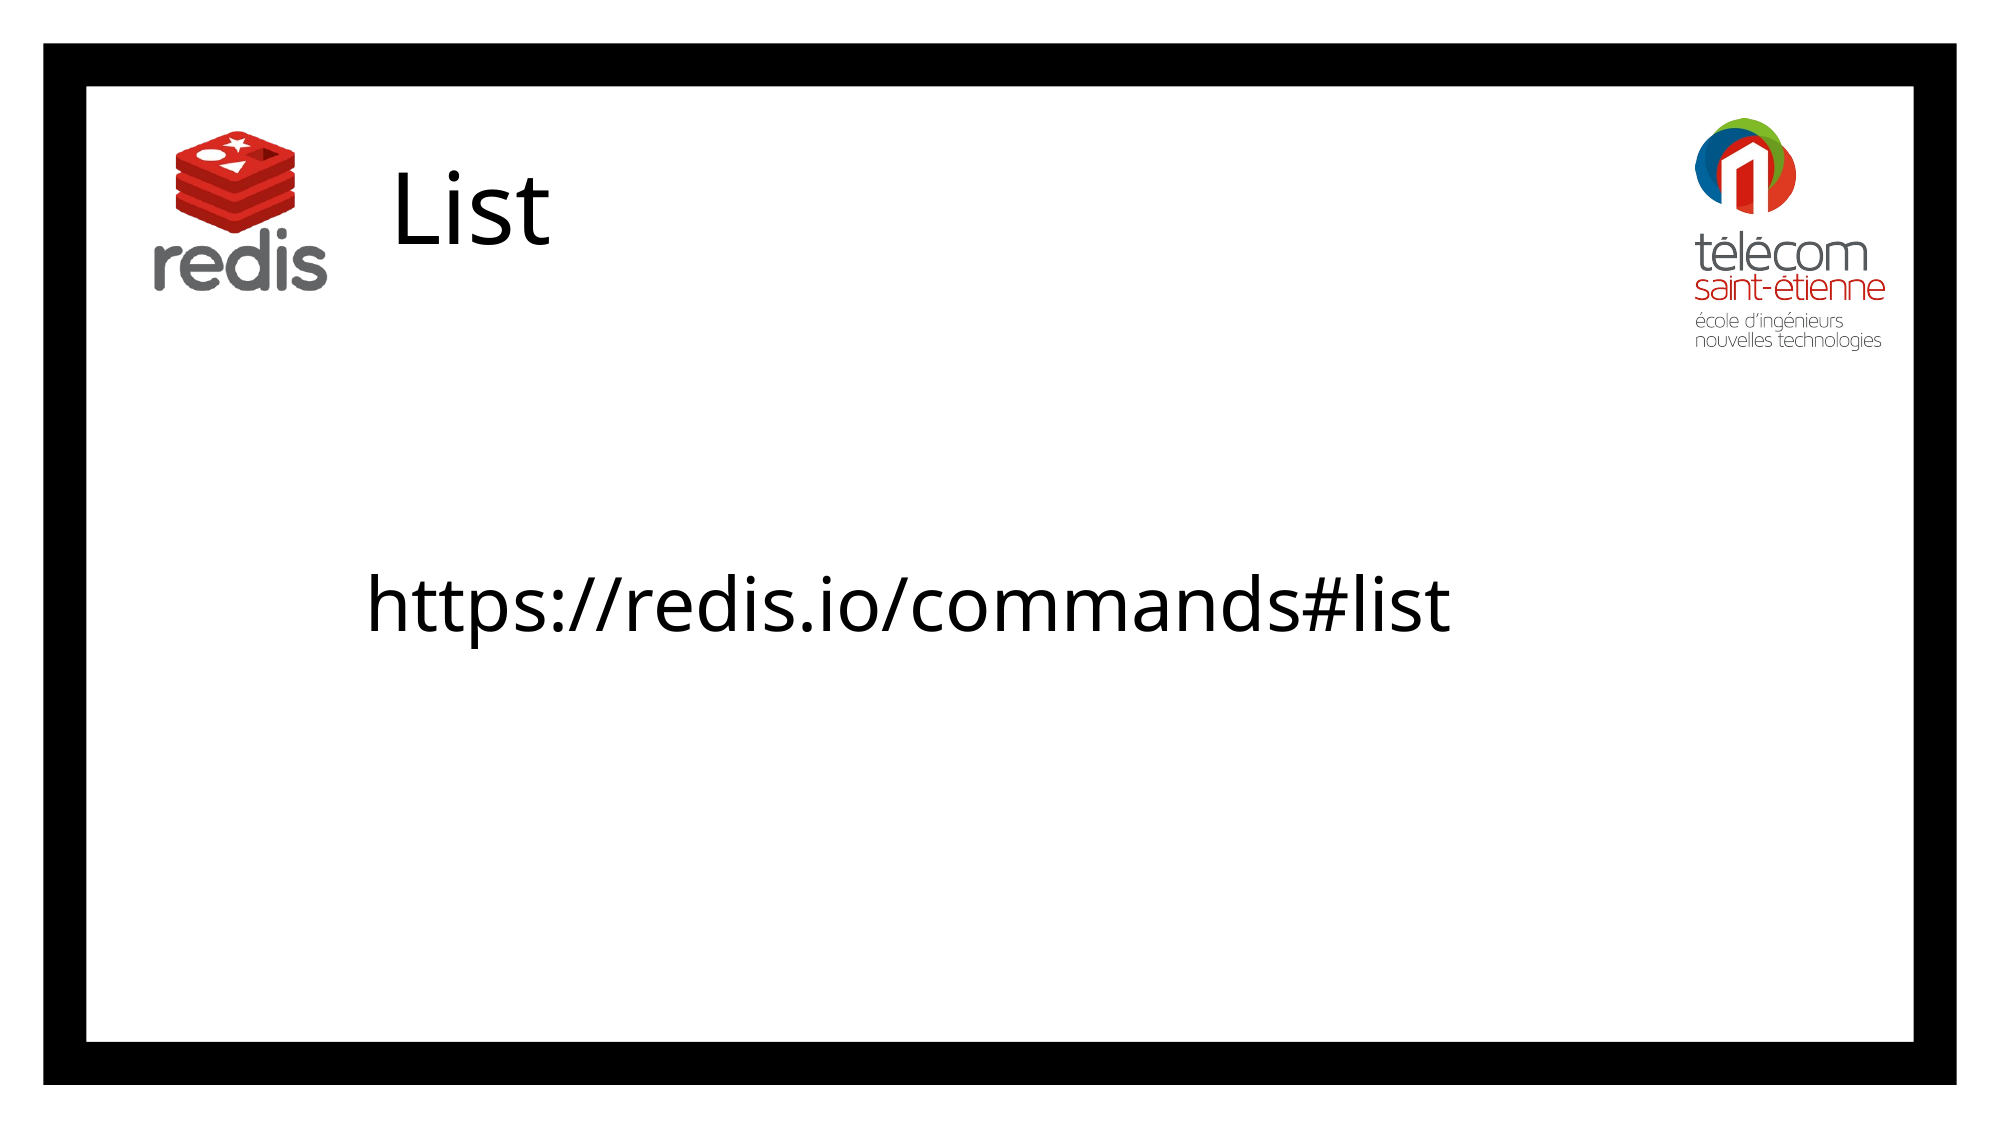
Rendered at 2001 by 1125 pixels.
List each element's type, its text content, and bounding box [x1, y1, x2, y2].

text_box https://redis.io/commands#list [351, 549, 1468, 654]
picture [1695, 118, 1885, 351]
picture [1715, 134, 1730, 138]
title List [369, 138, 1849, 304]
picture [129, 116, 351, 304]
